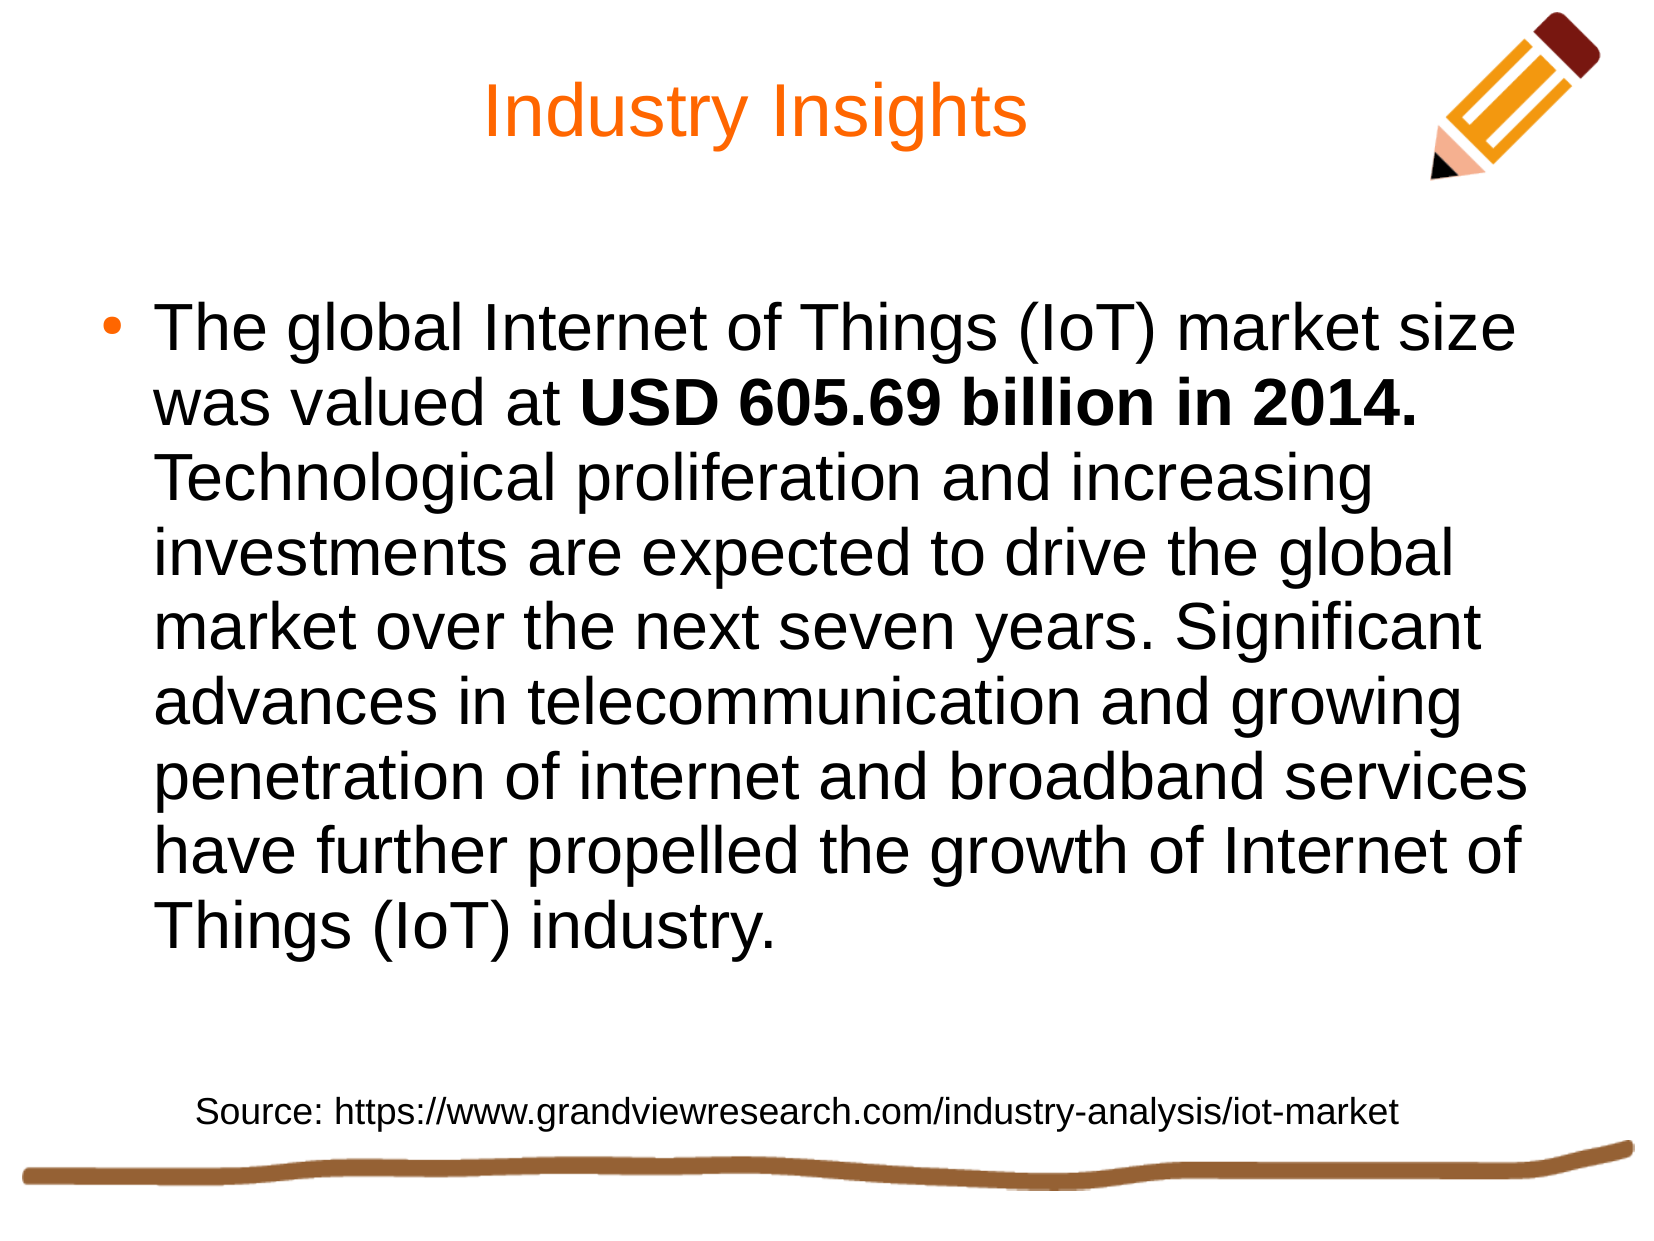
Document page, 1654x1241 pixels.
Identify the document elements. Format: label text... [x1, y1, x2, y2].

title Industry Insights [82, 49, 1430, 172]
picture [1430, 12, 1601, 181]
picture [22, 1140, 1635, 1191]
list The global Internet of Things (IoT) market size was valued at USD 605.69 billion in 2014. Technological proliferation and increasing investments are expected to drive the global market over the next seven years. Significant advances in telecommunication and growing penetration of internet and broadband services have further propelled the growth of Internet of Things (IoT) industry. [82, 290, 1571, 1122]
text_box Source: https://www.grandviewresearch.com/industry-analysis/iot-market [180, 1083, 1415, 1141]
